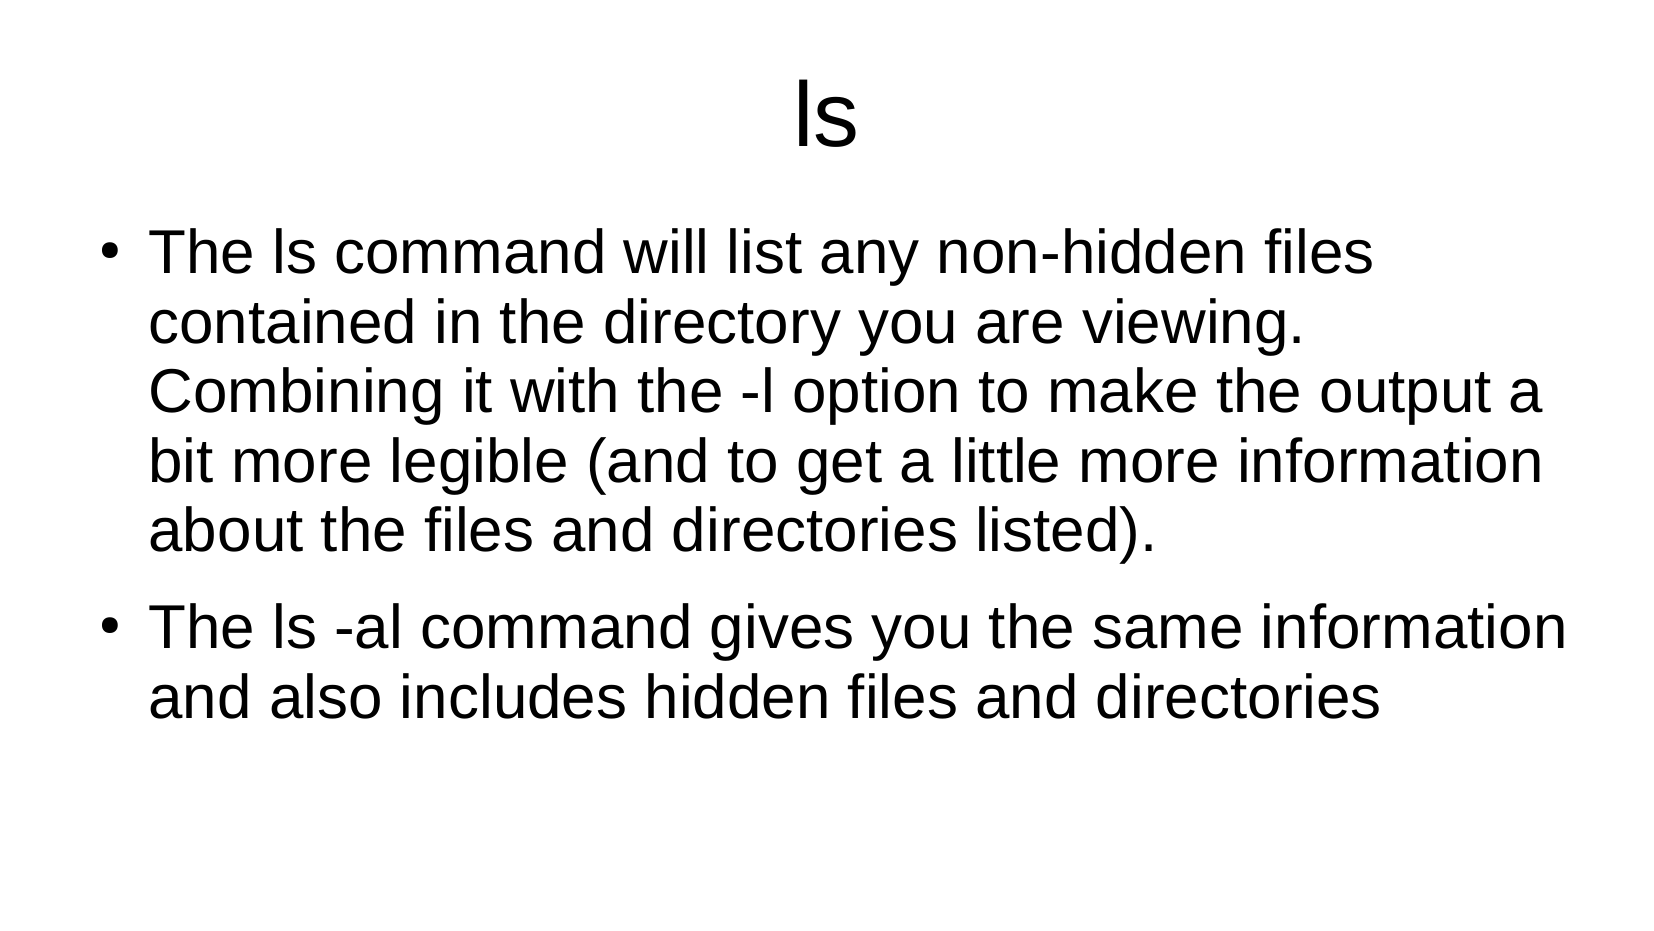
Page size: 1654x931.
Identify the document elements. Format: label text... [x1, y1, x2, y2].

title ls [82, 37, 1571, 193]
list The ls command will list any non-hidden files contained in the directory you are viewing. Combining it with the -l option to make the output a bit more legible (and to get a little more information about the files and directories listed). The ls -al command gives you the same information and also includes hidden files and directories [82, 217, 1571, 758]
